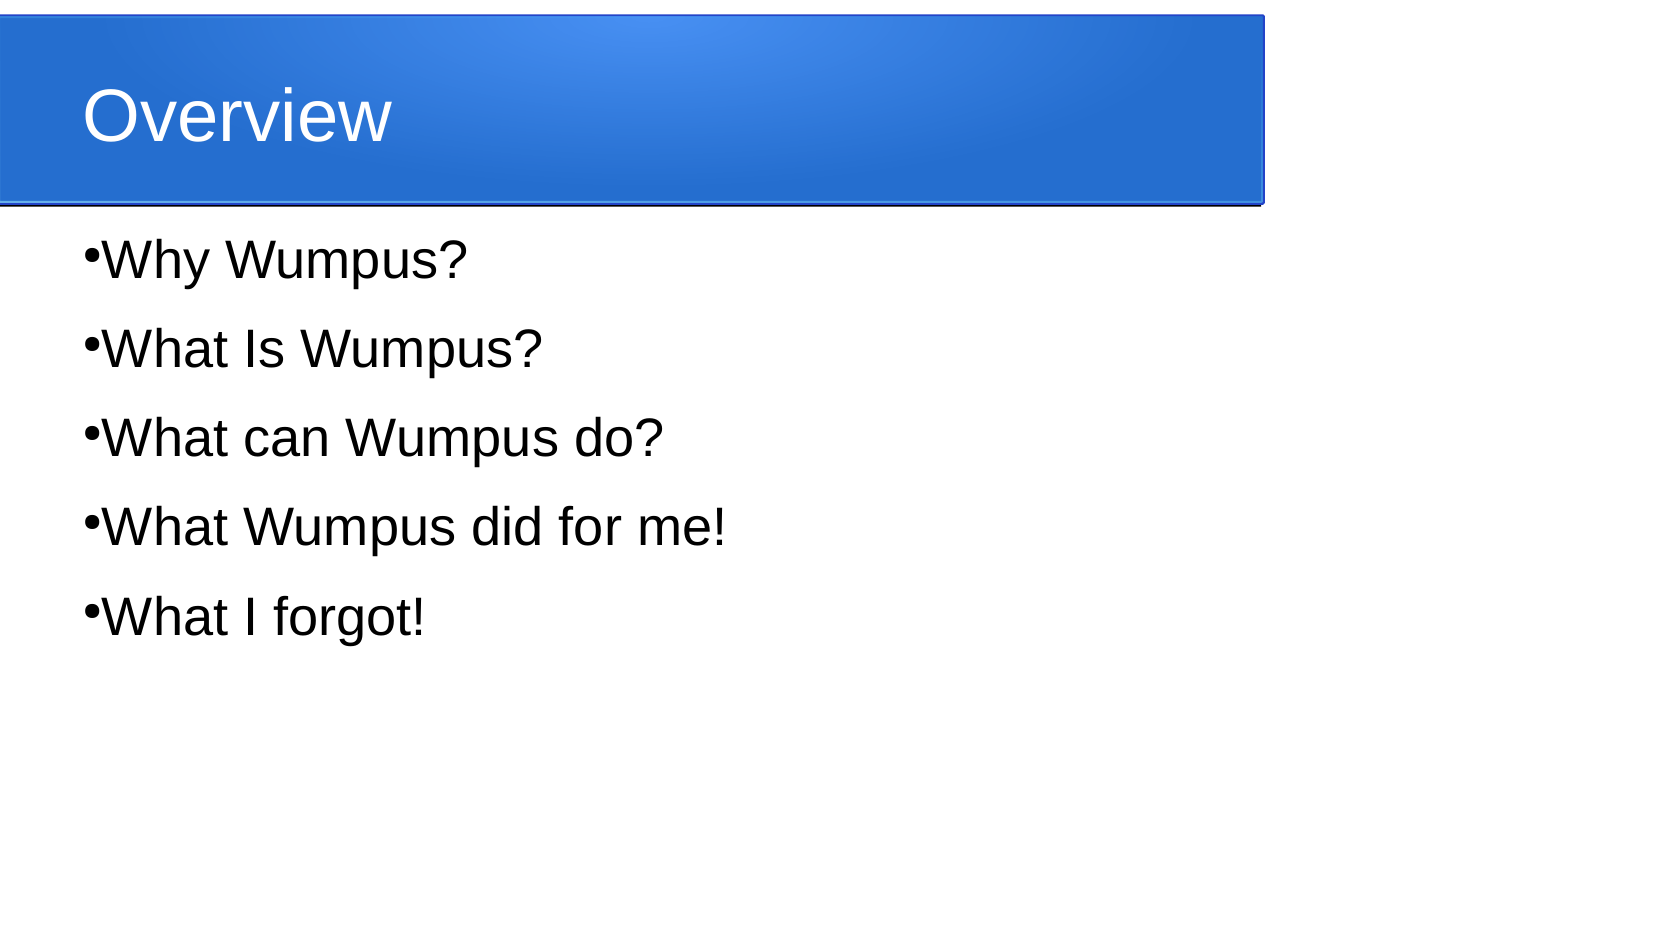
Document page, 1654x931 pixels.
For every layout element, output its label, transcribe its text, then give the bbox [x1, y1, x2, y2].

list Why Wumpus? What Is Wumpus? What can Wumpus do? What Wumpus did for me! What I forgot! [82, 224, 1571, 764]
title Overview [82, 35, 1235, 189]
